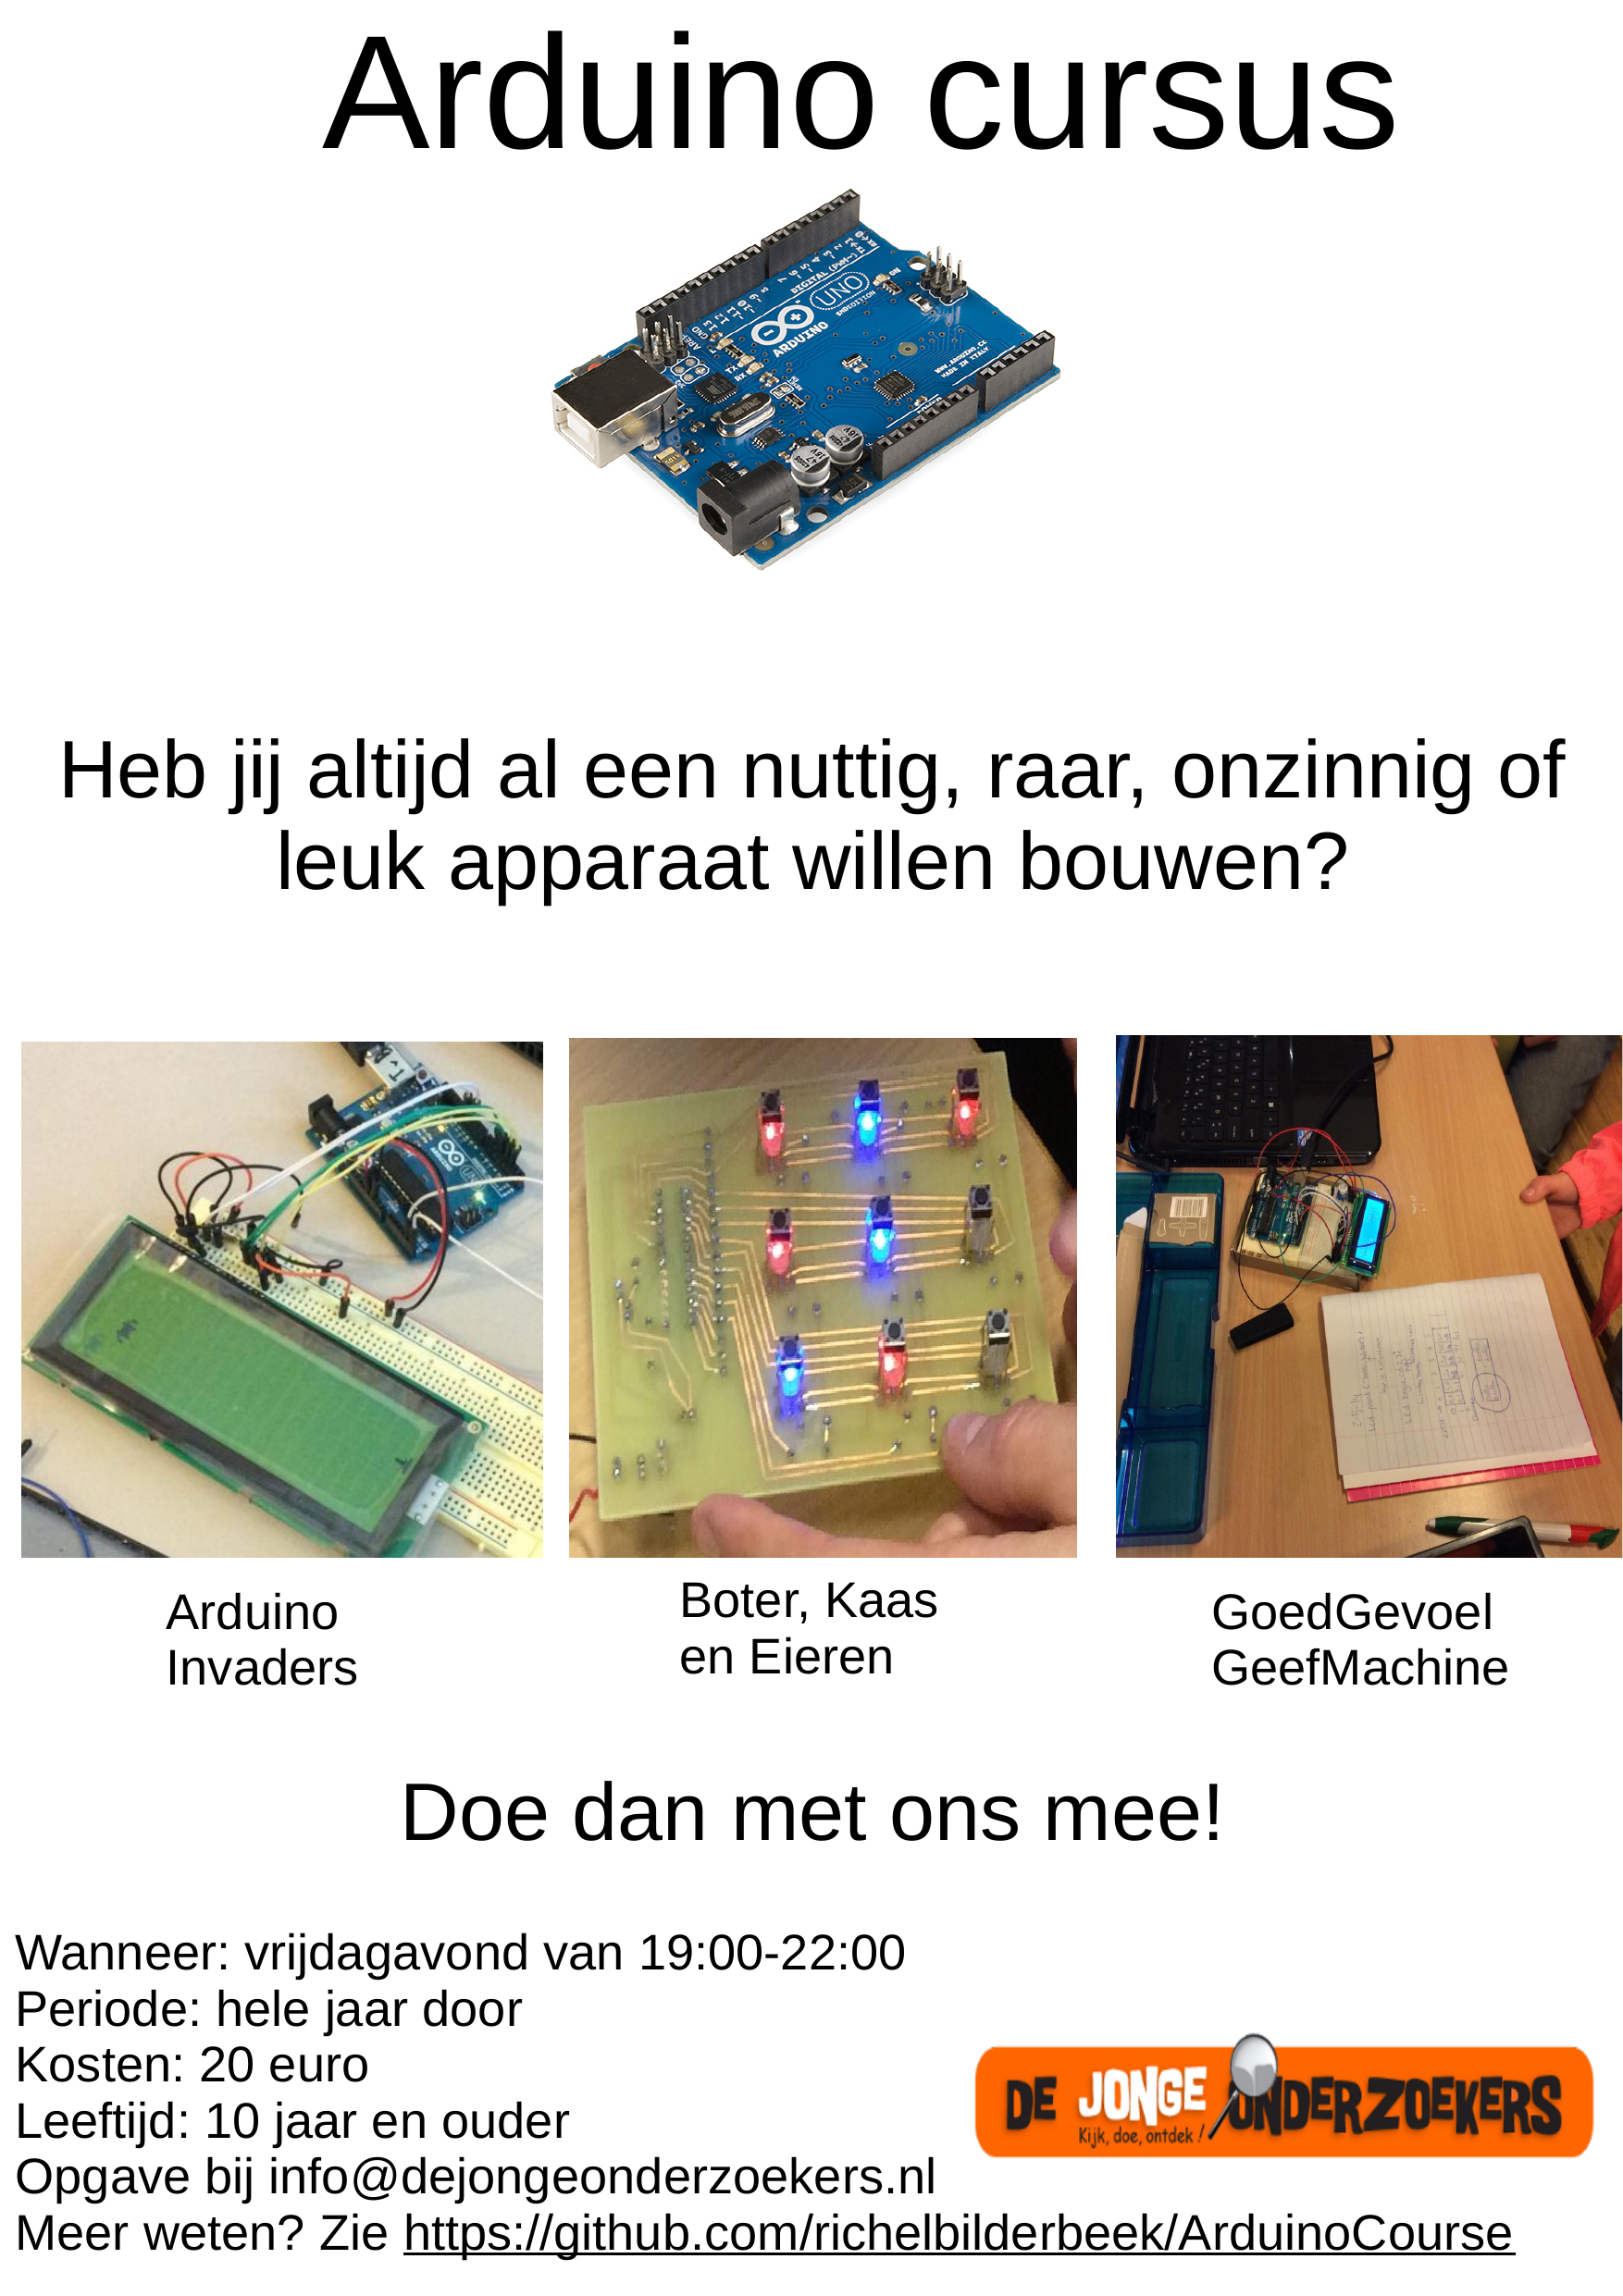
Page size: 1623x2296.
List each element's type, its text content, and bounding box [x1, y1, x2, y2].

picture [1116, 1035, 1623, 1558]
picture [974, 2027, 1594, 2159]
text_box Arduino Invaders [153, 1576, 388, 1710]
picture [528, 353, 1077, 615]
picture [569, 1038, 1077, 1558]
picture [21, 1042, 543, 1558]
text_box Wanneer: vrijdagavond van 19:00-22:00 Periode: hele jaar door Kosten: 20 euro Leeftijd: 10 jaar en ouder Opgave bij info@dejongeonderzoekers.nl Meer weten? Zie https://github.com/richelbilderbeek/ArduinoCourse [1, 1918, 1594, 2275]
subtitle Heb jij altijd al een nuttig, raar, onzinnig of leuk apparaat willen bouwen? [21, 615, 1604, 1017]
text_box Doe dan met ons mee! [21, 1746, 1604, 1878]
text_box GoedGevoel GeefMachine [1197, 1576, 1539, 1718]
text_box Boter, Kaas en Eieren [665, 1565, 1016, 1718]
title Arduino cursus [183, 0, 1540, 353]
